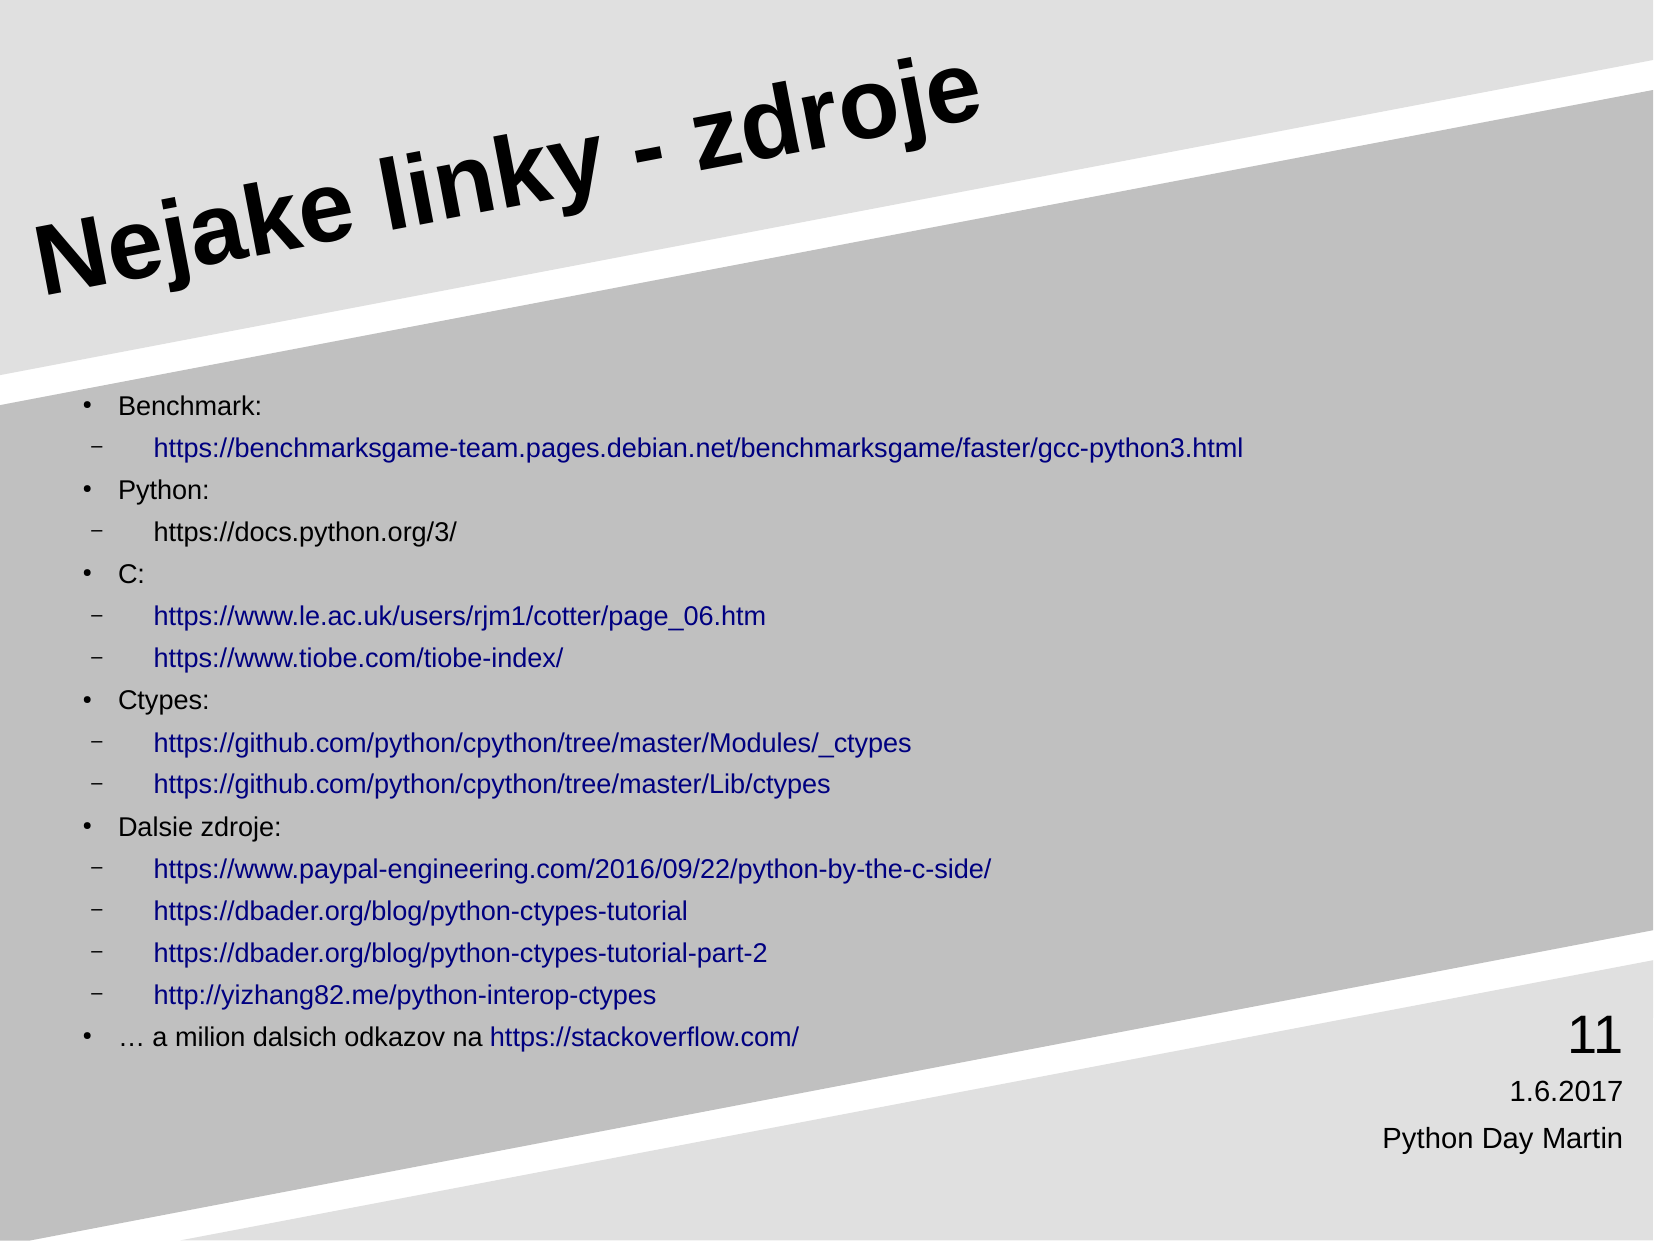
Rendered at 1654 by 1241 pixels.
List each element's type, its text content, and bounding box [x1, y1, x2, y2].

list Benchmark: https://benchmarksgame-team.pages.debian.net/benchmarksgame/faster/gcc-python3.html Python: https://docs.python.org/3/ C: https://www.le.ac.uk/users/rjm1/cotter/page_06.htm https://www.tiobe.com/tiobe-index/ Ctypes: https://github.com/python/cpython/tree/master/Modules/_ctypes https://github.com/python/cpython/tree/master/Lib/ctypes Dalsie zdroje: https://www.paypal-engineering.com/2016/09/22/python-by-the-c-side/ https://dbader.org/blog/python-ctypes-tutorial https://dbader.org/blog/python-ctypes-tutorial-part-2 http://yizhang82.me/python-interop-ctypes … a milion dalsich odkazov na https://stackoverflow.com/ [82, 390, 1538, 1066]
title Nejake linky - zdroje [17, 0, 1518, 365]
